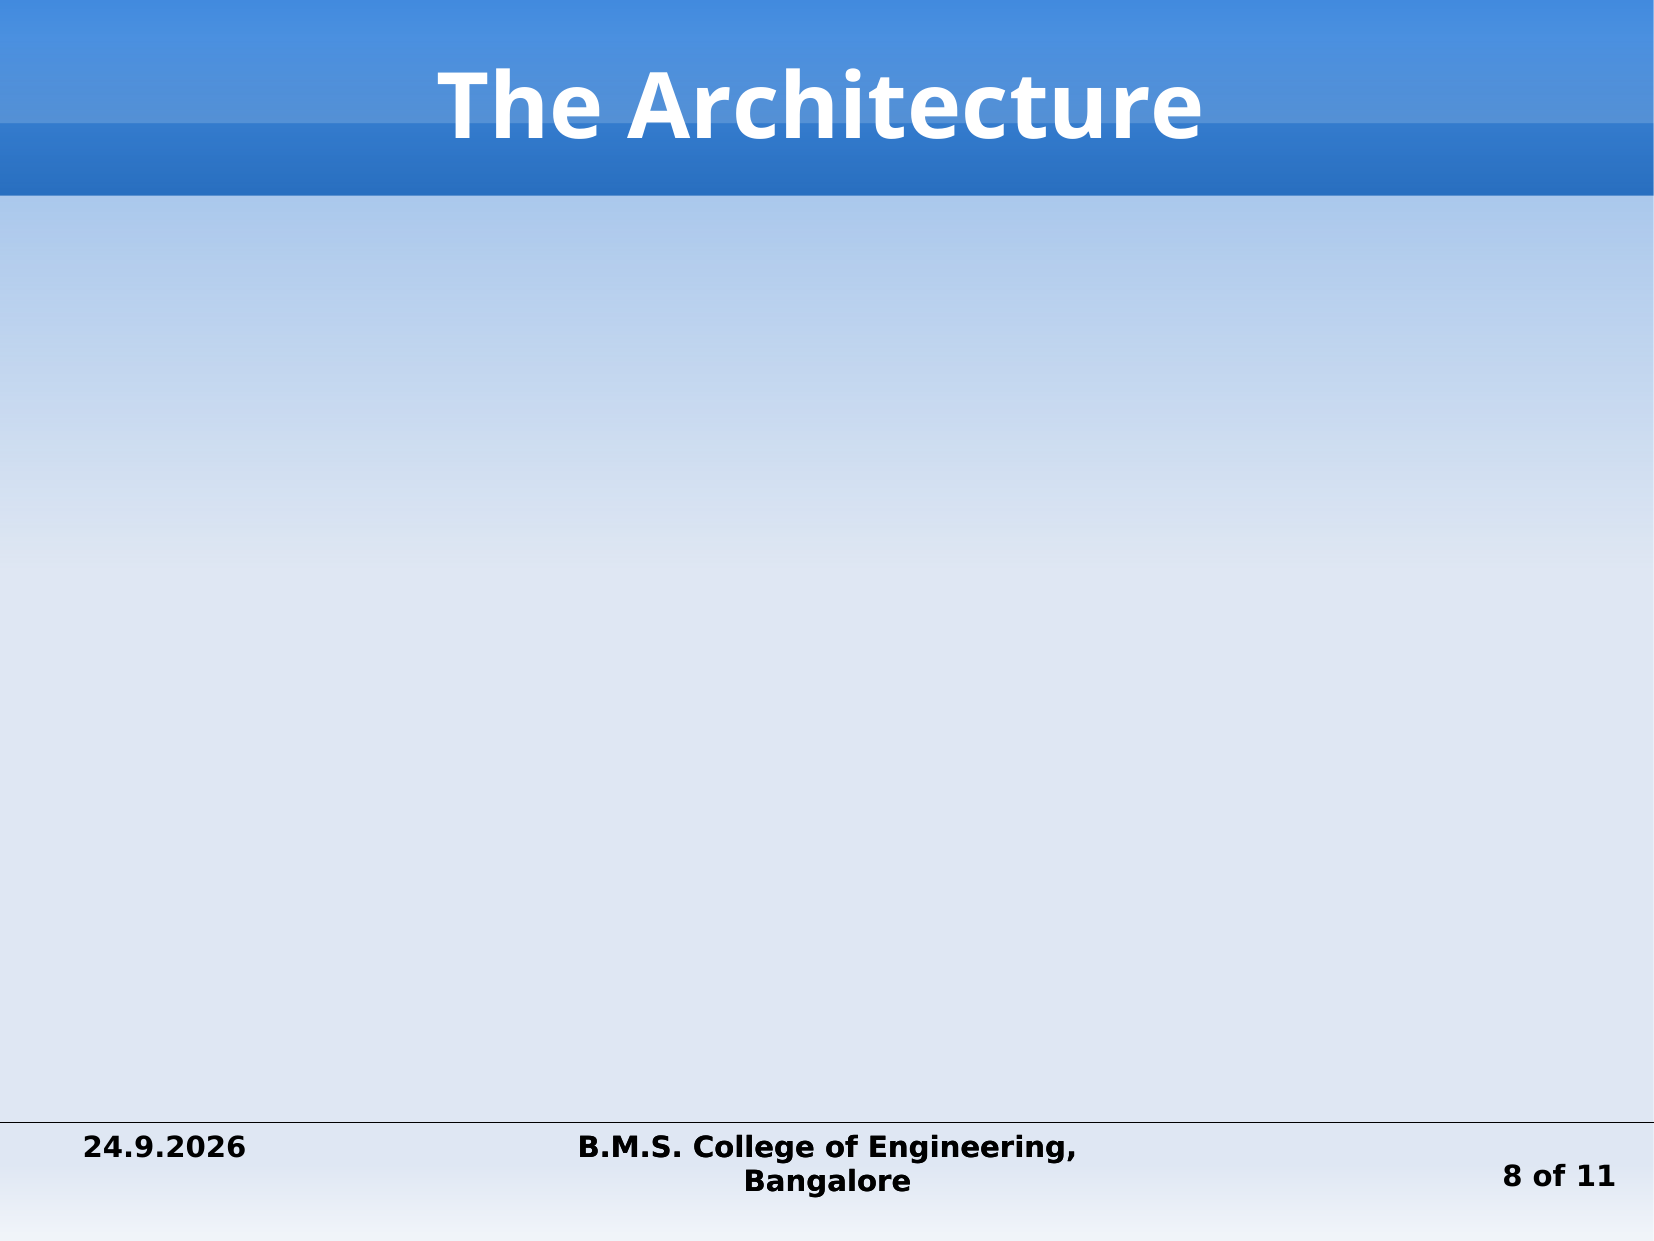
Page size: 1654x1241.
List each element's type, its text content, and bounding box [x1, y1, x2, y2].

picture [0, 0, 1654, 1122]
title The Architecture [76, 0, 1565, 208]
picture [0, 1123, 1654, 1241]
